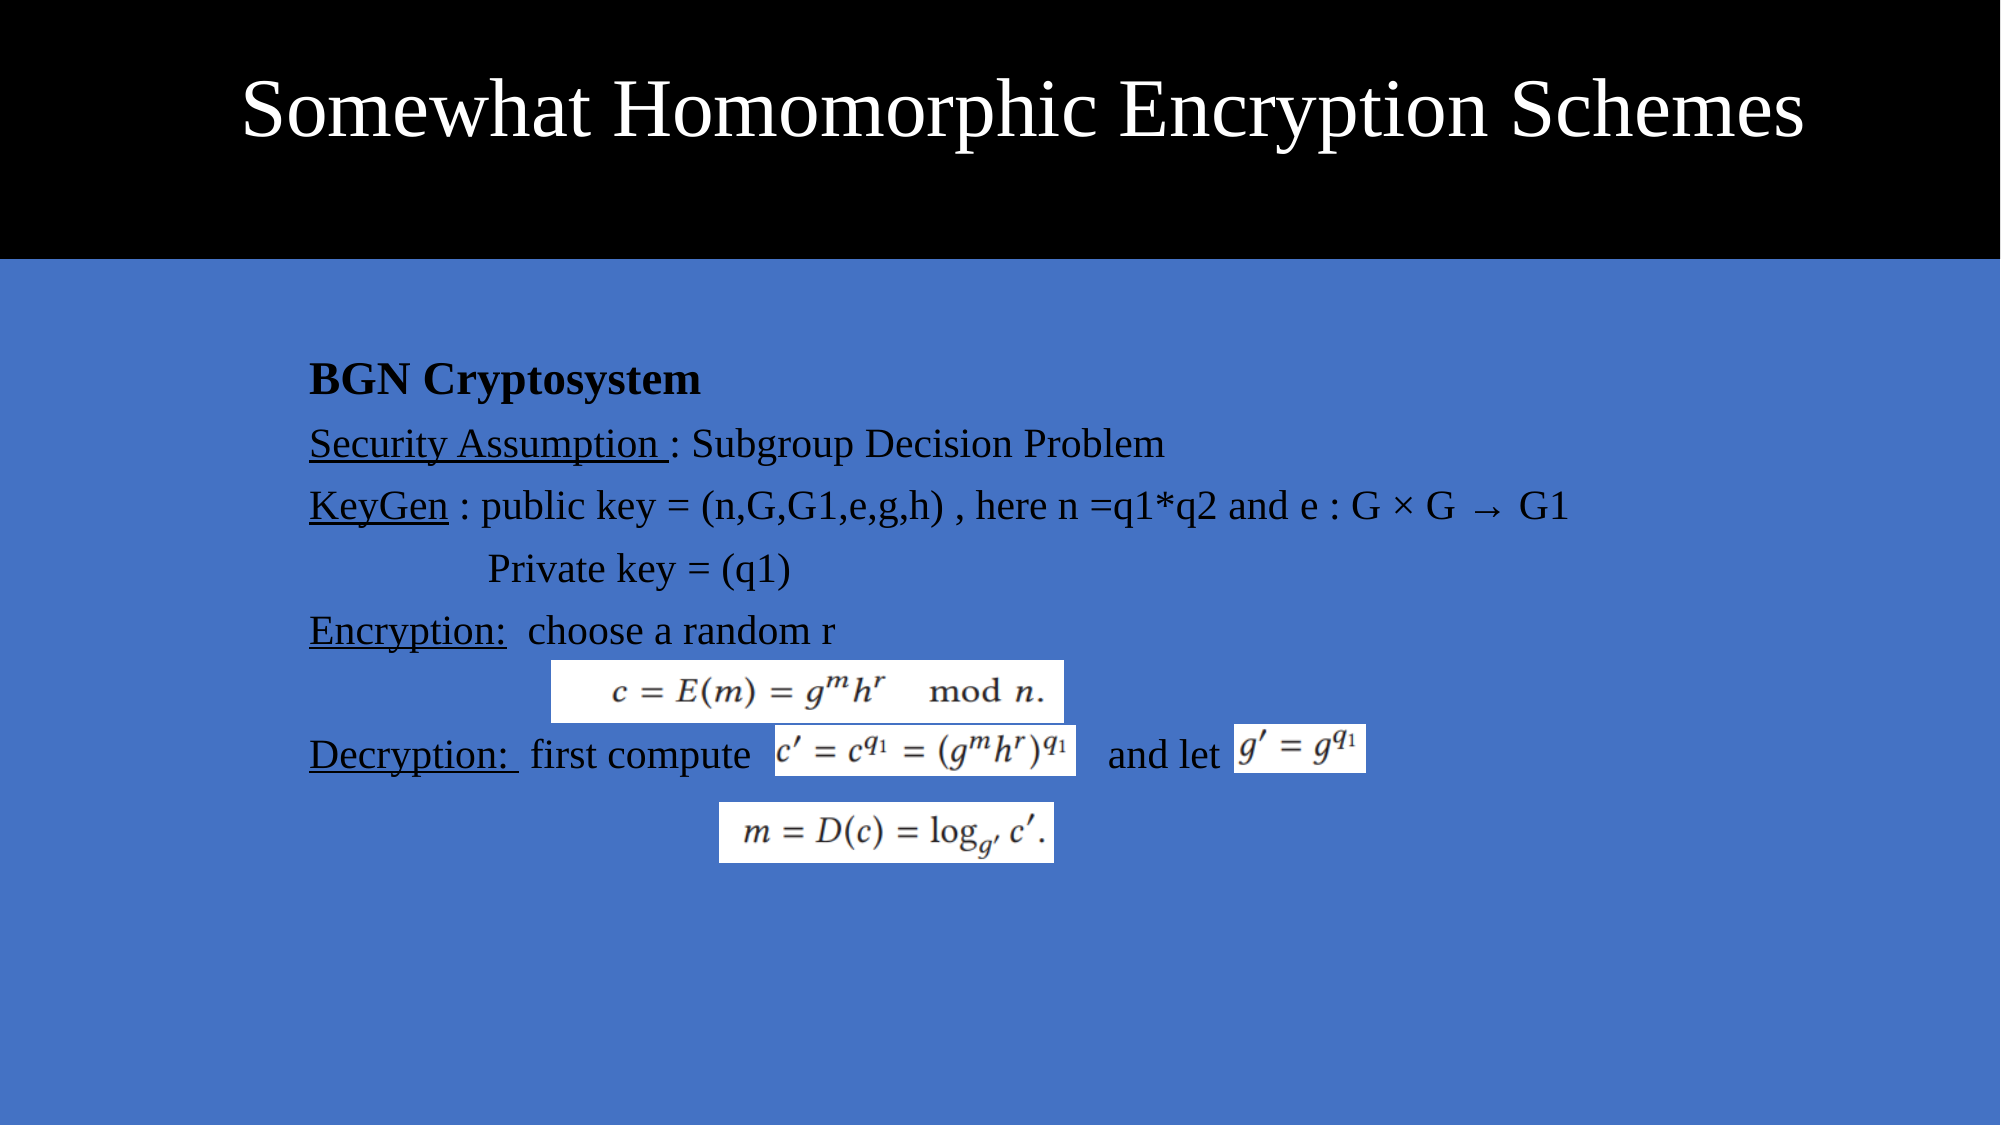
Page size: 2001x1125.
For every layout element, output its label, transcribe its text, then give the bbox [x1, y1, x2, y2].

picture [719, 802, 1054, 863]
picture [551, 660, 1064, 724]
list BGN Cryptosystem Security Assumption : Subgroup Decision Problem KeyGen : public key = (n,G,G1,e,g,h) , here n =q1*q2 and e : G × G → G1 Private key = (q1) Encryption: choose a random r Decryption: first compute and let [294, 346, 1710, 1085]
picture [775, 725, 1076, 776]
title Somewhat Homomorphic Encryption Schemes [225, 57, 1873, 202]
picture [1234, 724, 1366, 773]
text_box [0, 0, 2000, 1125]
